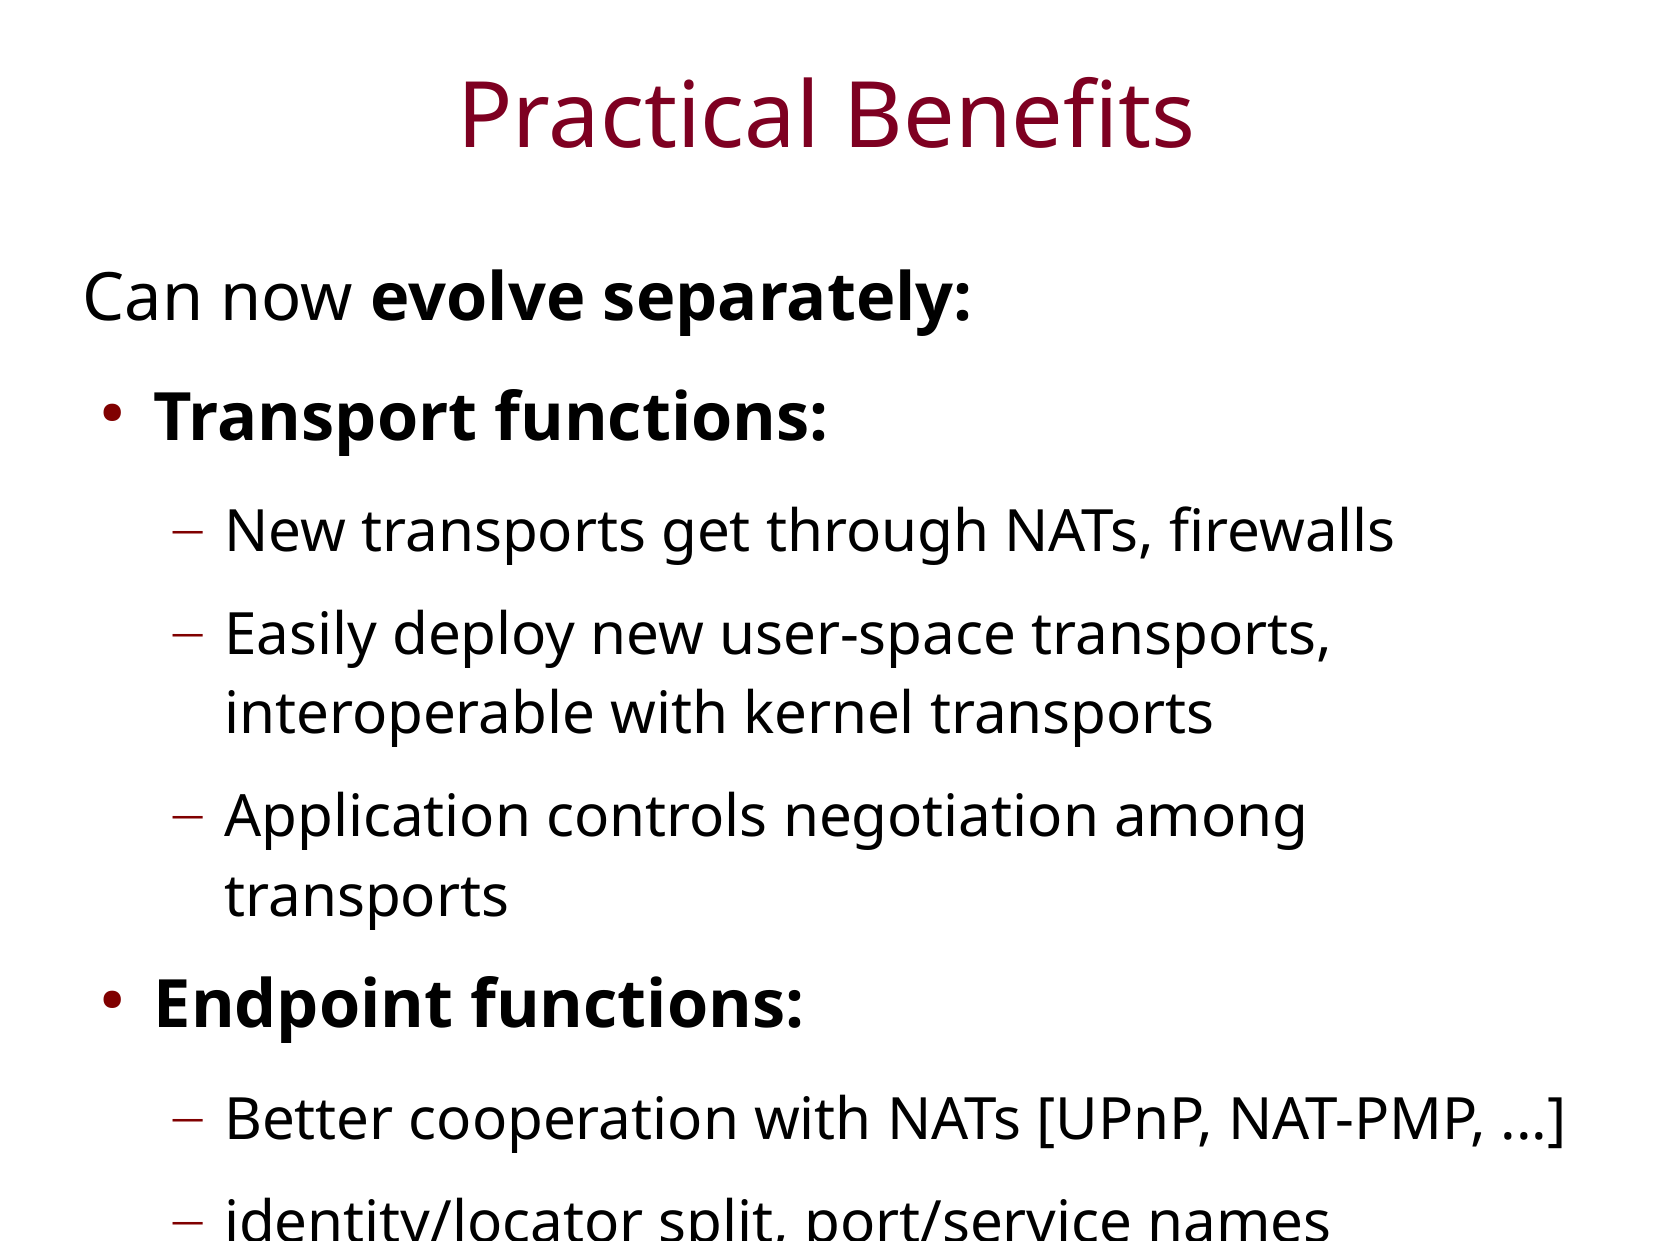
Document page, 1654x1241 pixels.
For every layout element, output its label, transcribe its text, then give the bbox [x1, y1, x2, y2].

title Practical Benefits [82, 15, 1571, 208]
list Can now evolve separately: Transport functions: New transports get through NATs, firewalls Easily deploy new user-space transports, interoperable with kernel transports Application controls negotiation among transports Endpoint functions: Better cooperation with NATs [UPnP, NAT-PMP, ...] identity/locator split, port/service names [Touch06], security and authentication info ...? [82, 248, 1576, 1144]
